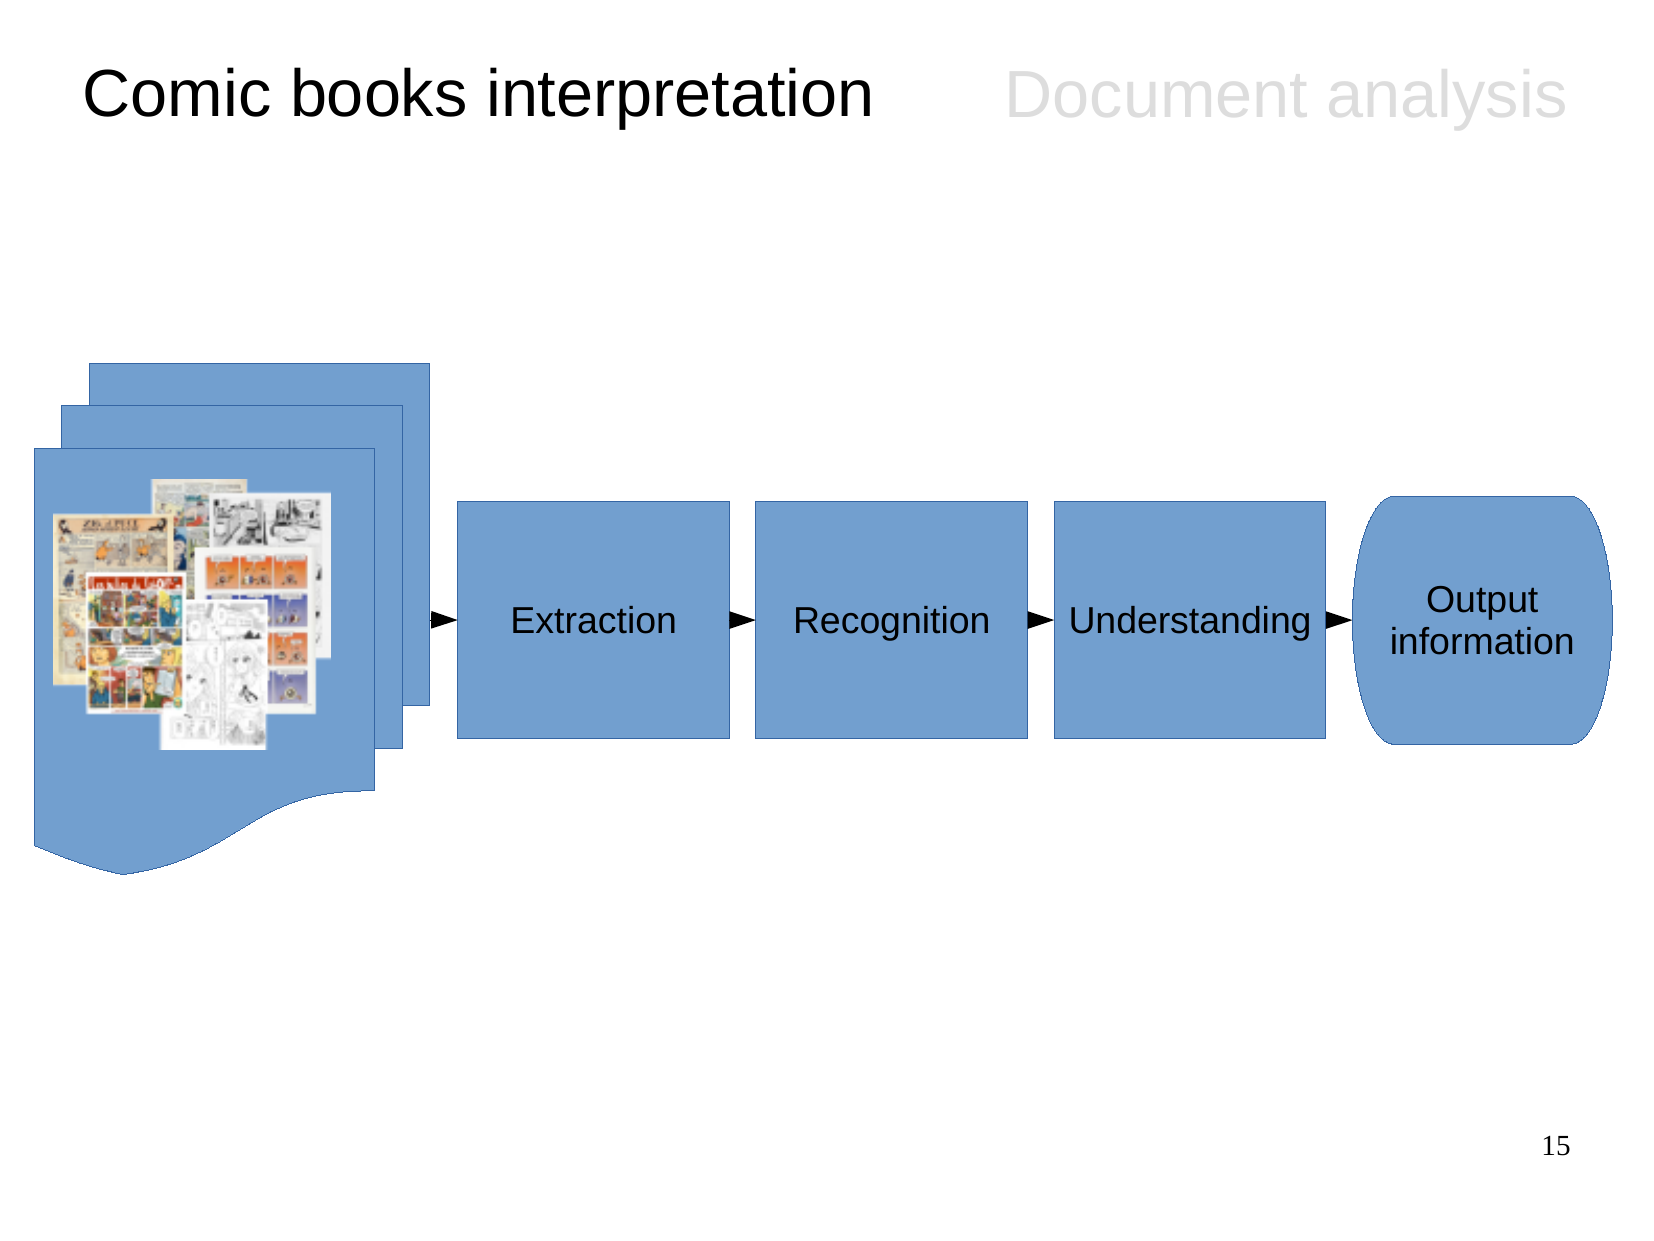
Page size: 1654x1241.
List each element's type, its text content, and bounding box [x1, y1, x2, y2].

picture [53, 479, 331, 751]
title Comic books interpretation [82, 47, 1571, 140]
text_box Recognition [755, 501, 1028, 739]
text_box [34, 363, 430, 875]
text_box Output information [1352, 496, 1613, 745]
text_box Understanding [1054, 501, 1326, 739]
text_box Extraction [457, 501, 730, 739]
